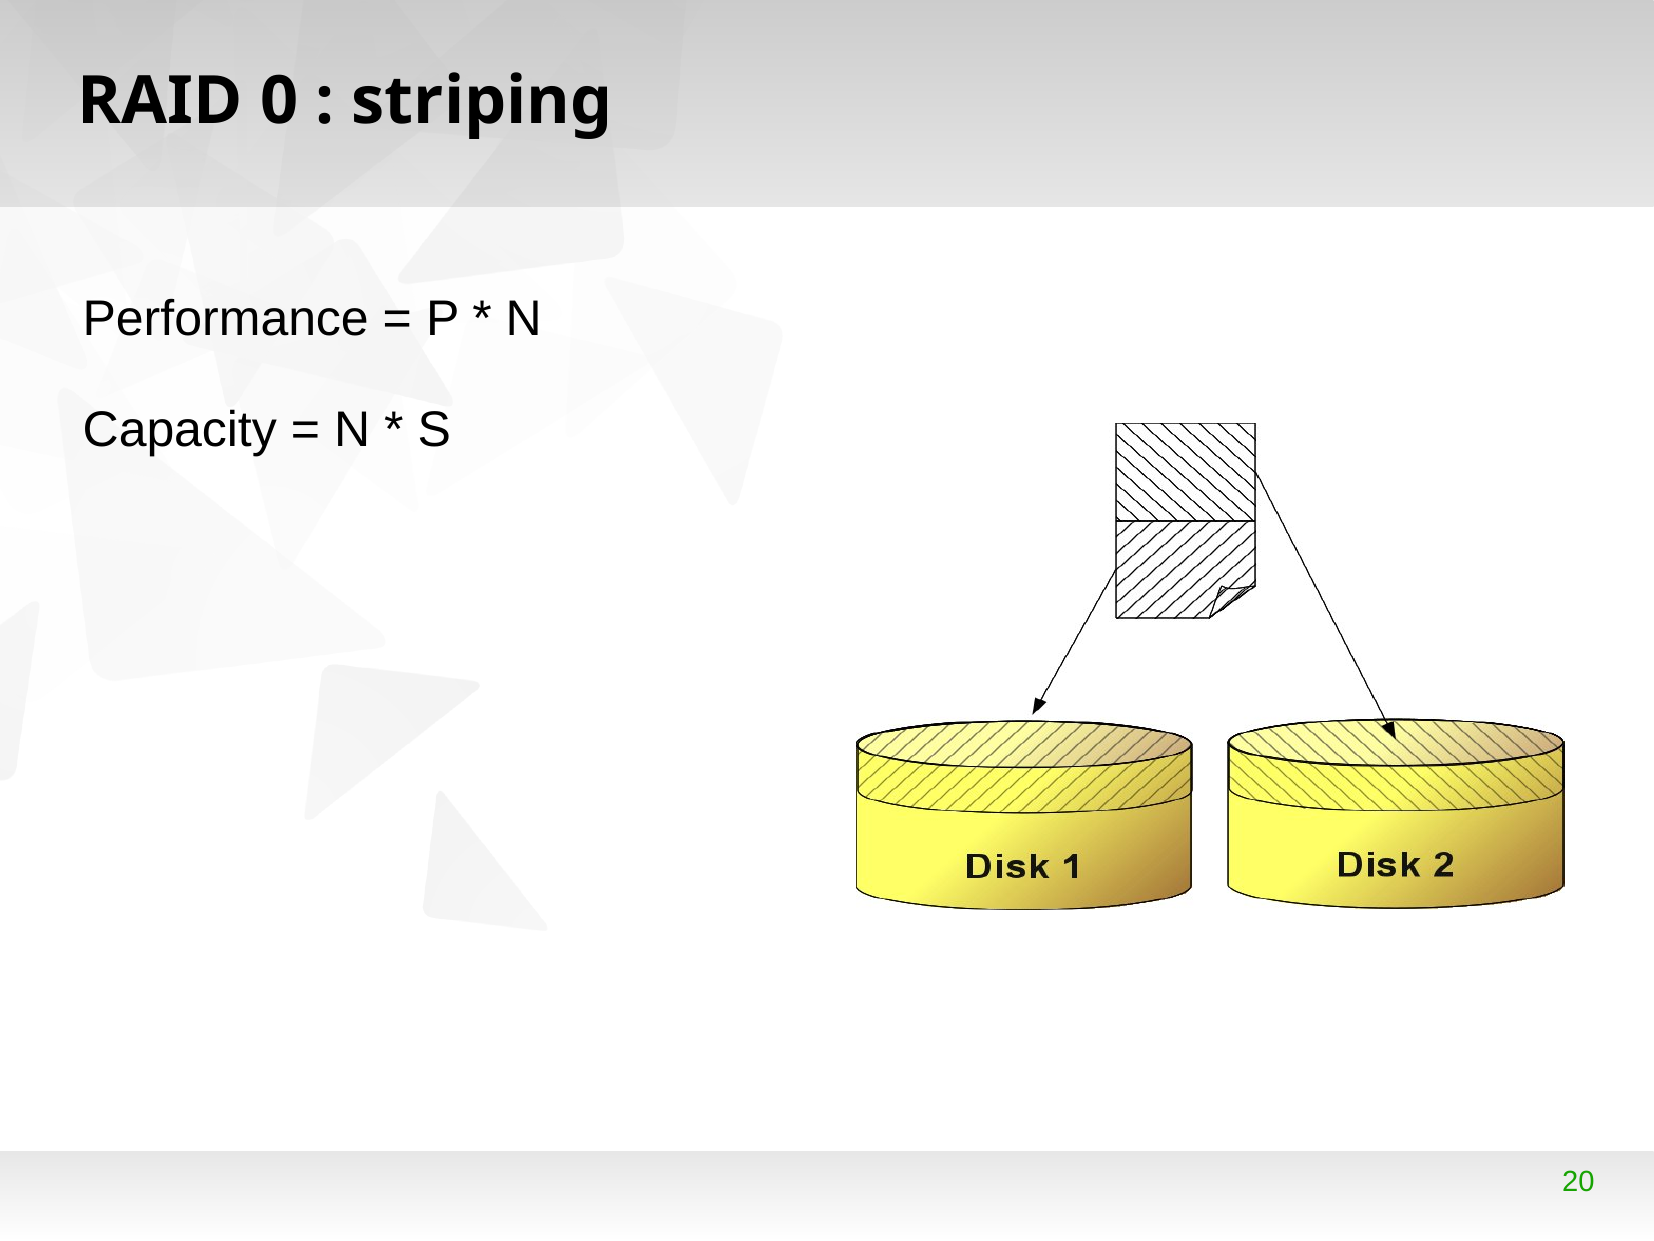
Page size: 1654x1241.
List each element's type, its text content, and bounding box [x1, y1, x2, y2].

picture [0, 0, 783, 931]
subtitle Performance = P * N Capacity = N * S [82, 290, 739, 1109]
title RAID 0 : striping [77, 0, 1424, 201]
picture [856, 423, 1565, 910]
